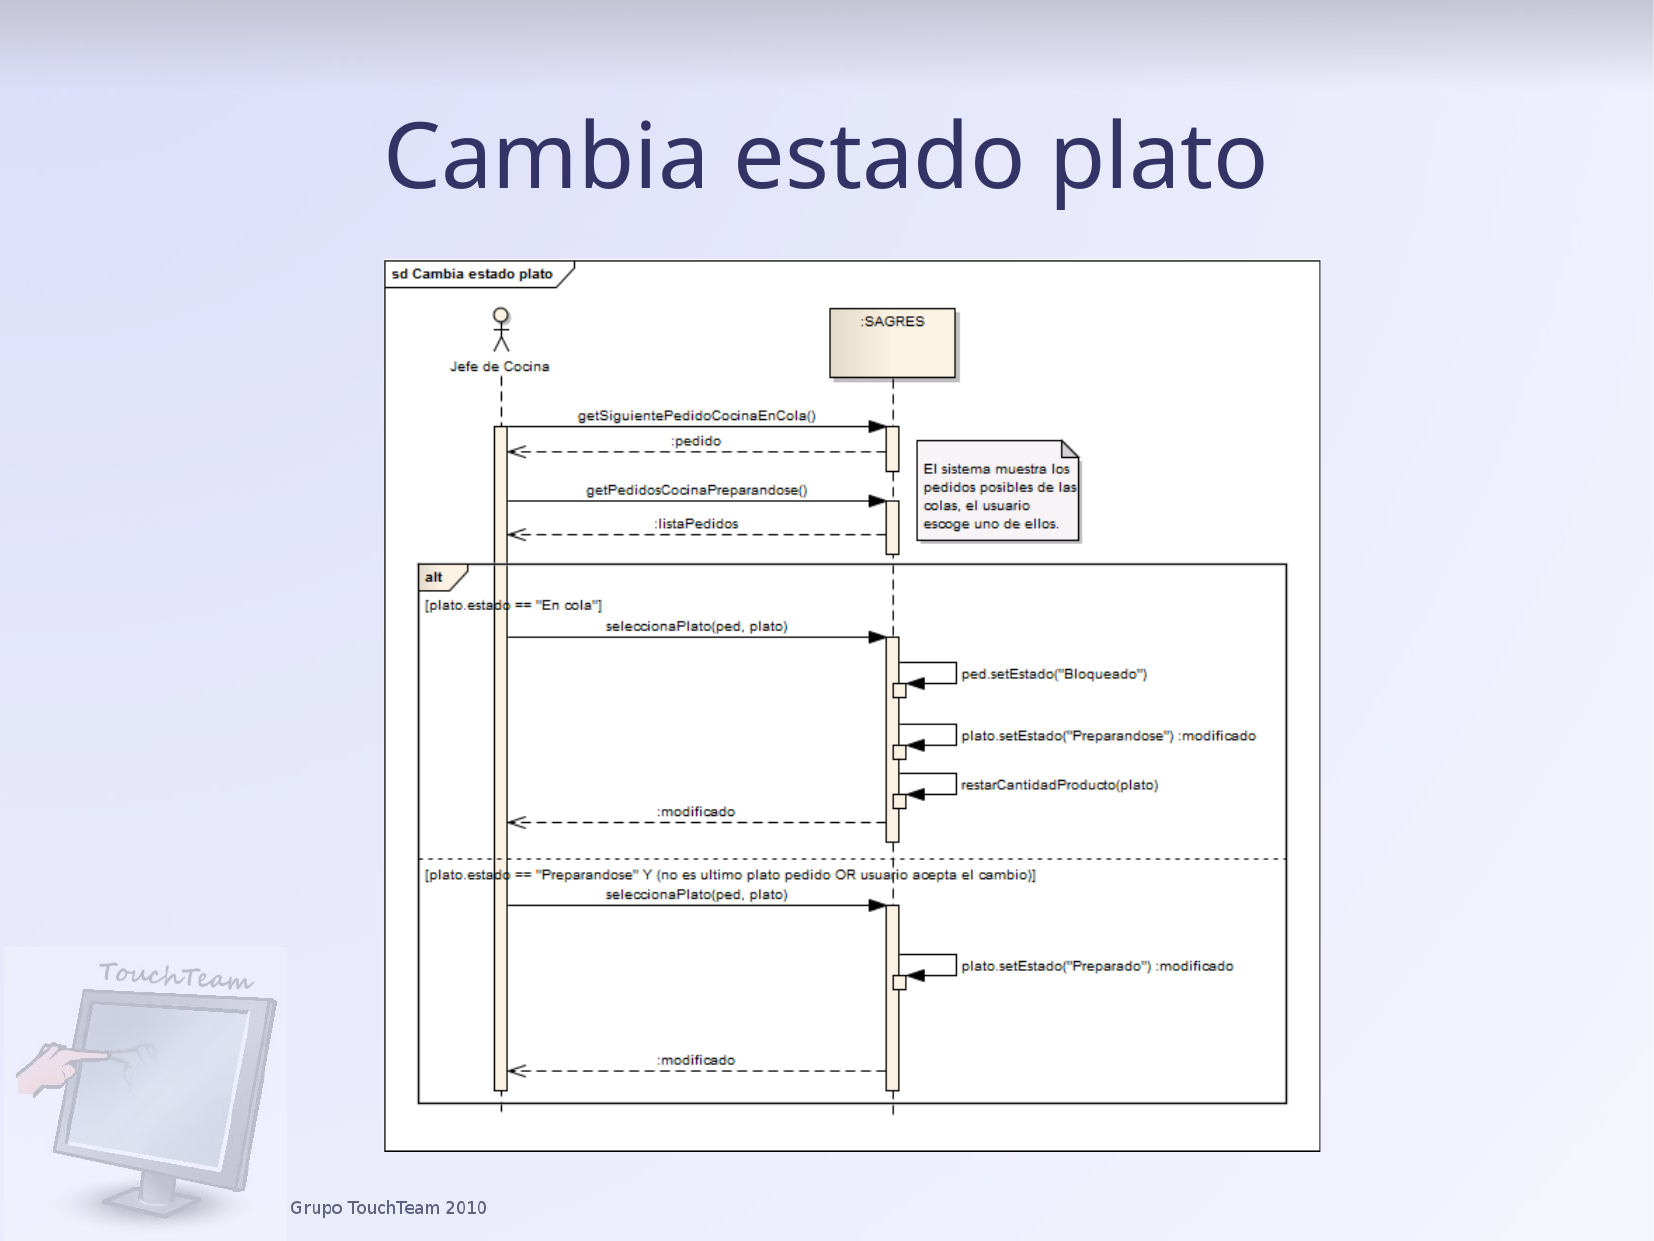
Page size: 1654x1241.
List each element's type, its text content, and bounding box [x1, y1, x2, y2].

title Cambia estado plato [82, 49, 1571, 257]
picture [0, 0, 1654, 1241]
